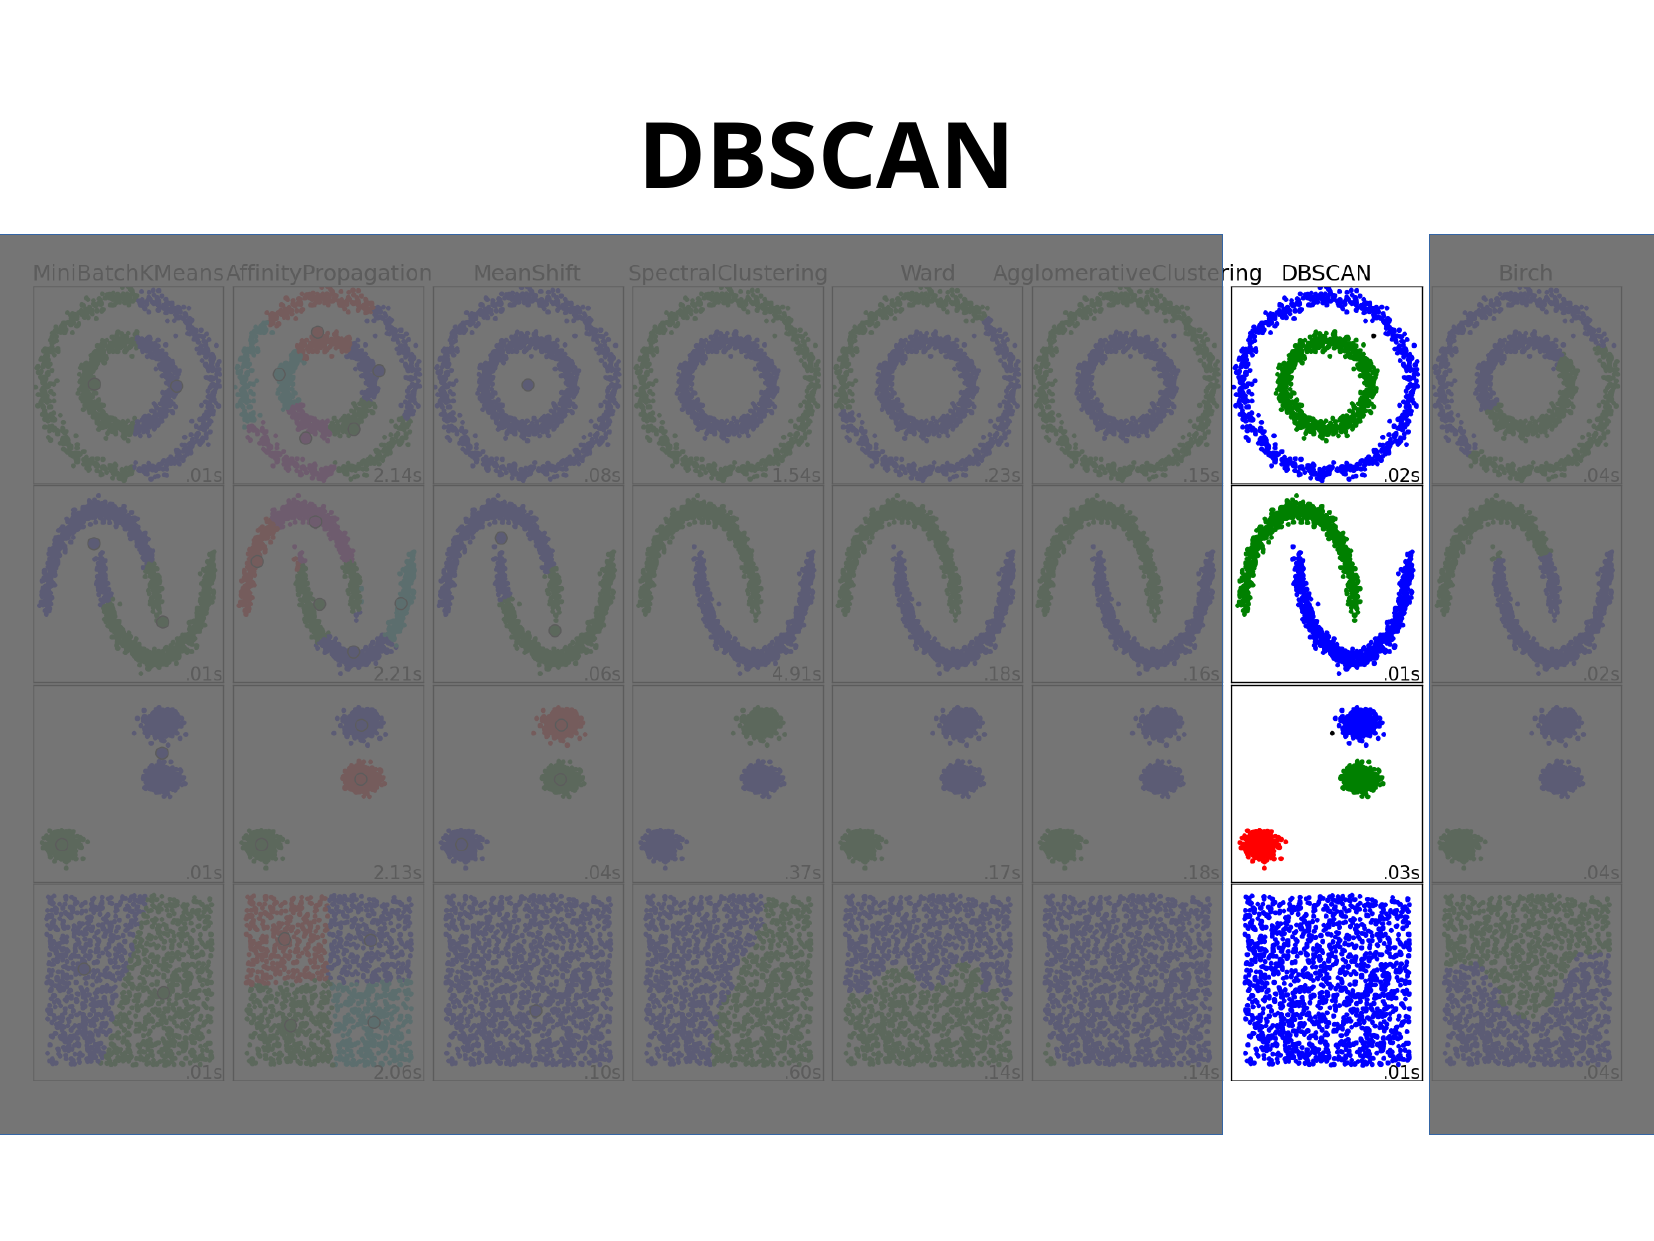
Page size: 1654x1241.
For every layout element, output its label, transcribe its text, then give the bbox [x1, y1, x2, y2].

title DBSCAN [82, 49, 1571, 253]
text_box [1429, 234, 1654, 1135]
text_box [0, 234, 1223, 1135]
picture [1223, 253, 1429, 1081]
